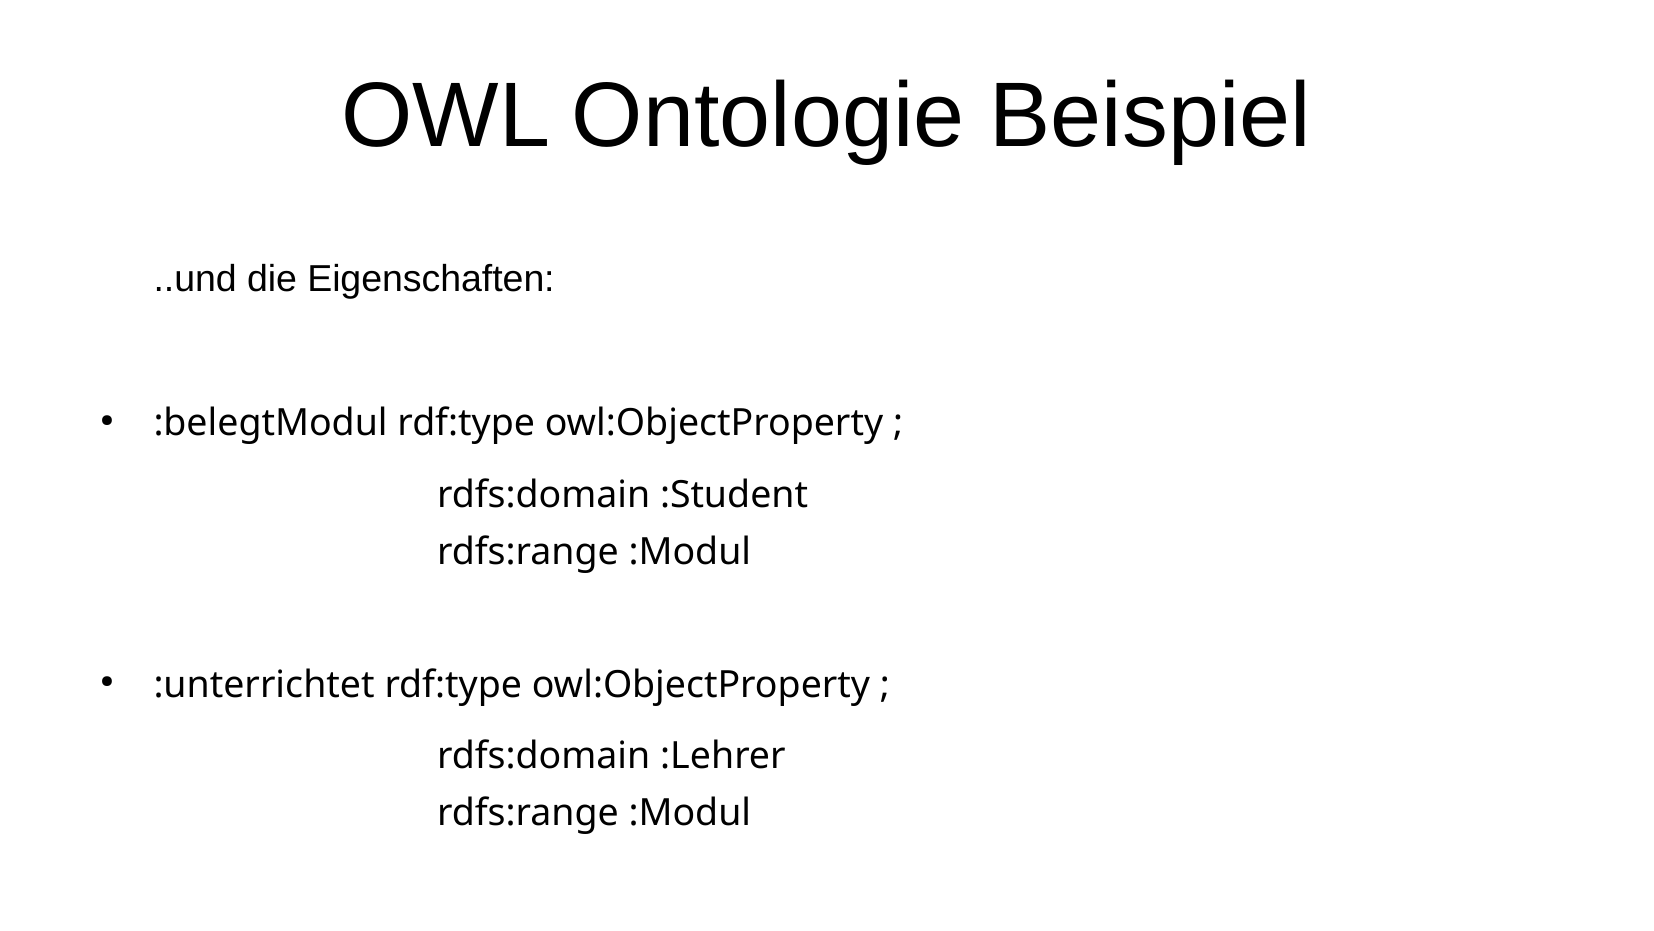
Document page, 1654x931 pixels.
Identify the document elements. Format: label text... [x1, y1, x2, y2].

title OWL Ontologie Beispiel [82, 37, 1571, 193]
list ..und die Eigenschaften: :belegtModul rdf:type owl:ObjectProperty ; rdfs:domain :Student rdfs:range :Modul :unterrichtet rdf:type owl:ObjectProperty ; rdfs:domain :Lehrer rdfs:range :Modul [82, 204, 1571, 847]
